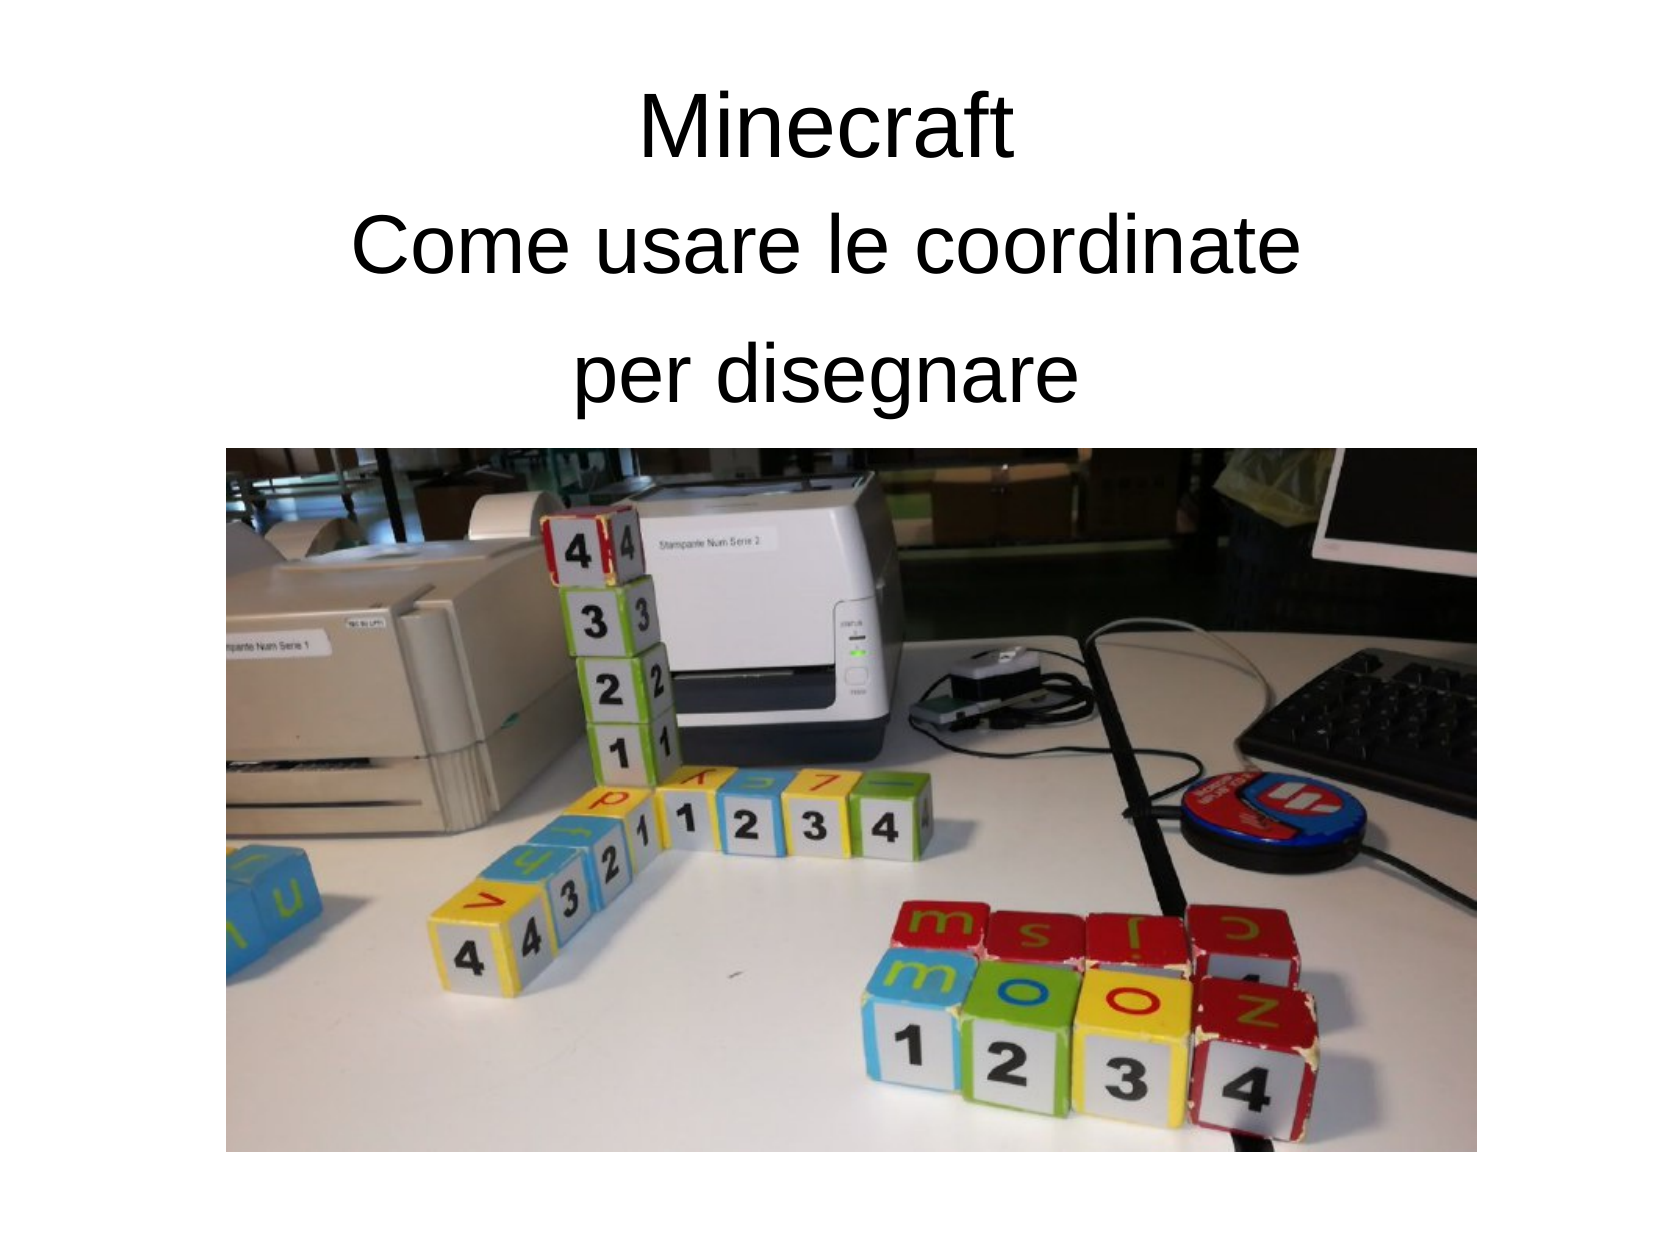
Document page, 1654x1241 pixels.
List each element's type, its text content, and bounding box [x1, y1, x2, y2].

picture [226, 448, 1477, 1152]
subtitle Come usare le coordinate per disegnare [82, 172, 1571, 438]
title Minecraft [82, 17, 1571, 172]
